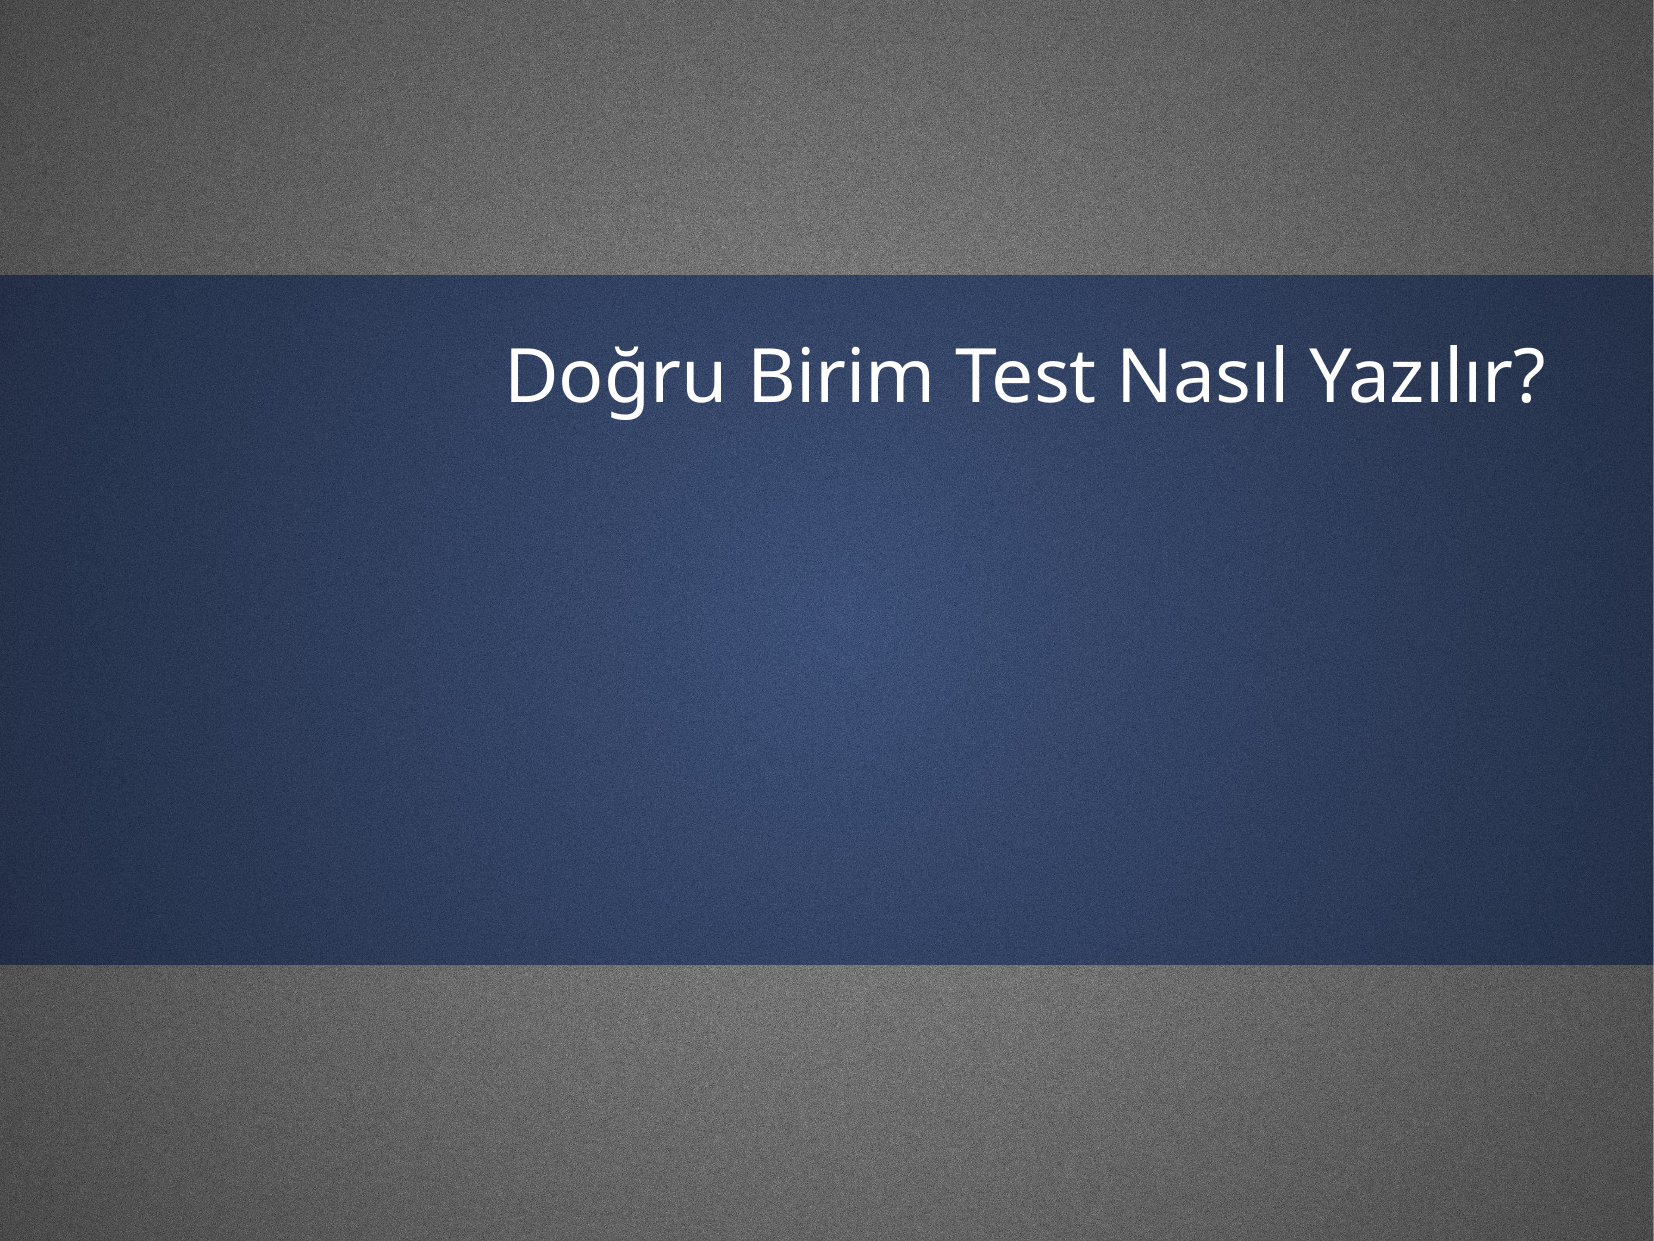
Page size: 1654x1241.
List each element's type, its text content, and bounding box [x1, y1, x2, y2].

text_box Doğru Birim Test Nasıl Yazılır? [0, 315, 1562, 654]
picture [0, 0, 1654, 1241]
